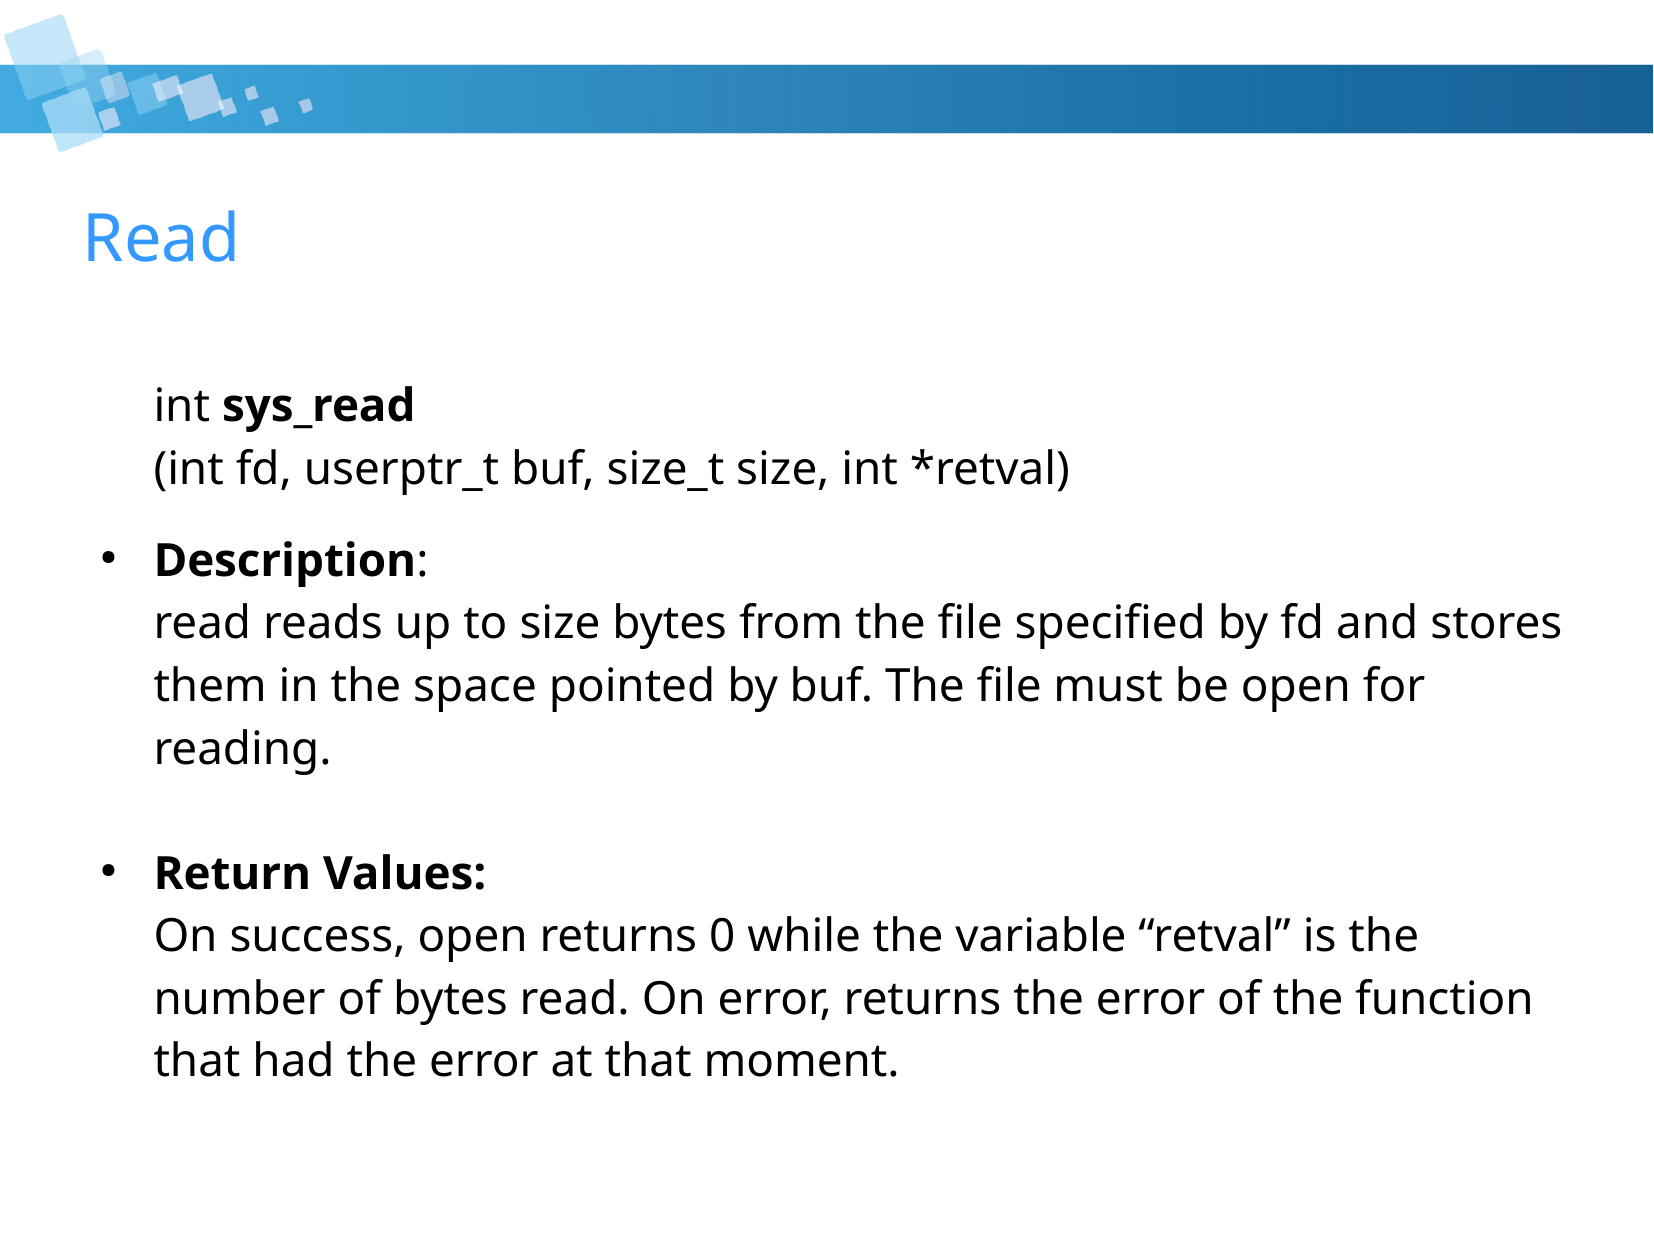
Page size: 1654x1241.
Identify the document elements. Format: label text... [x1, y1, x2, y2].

list int sys_read (int fd, userptr_t buf, size_t size, int *retval) Description: read reads up to size bytes from the file specified by fd and stores them in the space pointed by buf. The file must be open for reading. Return Values: On success, open returns 0 while the variable “retval” is the number of bytes read. On error, returns the error of the function that had the error at that moment. [82, 372, 1571, 1093]
picture [0, 0, 1653, 1238]
title Read [82, 132, 1571, 340]
